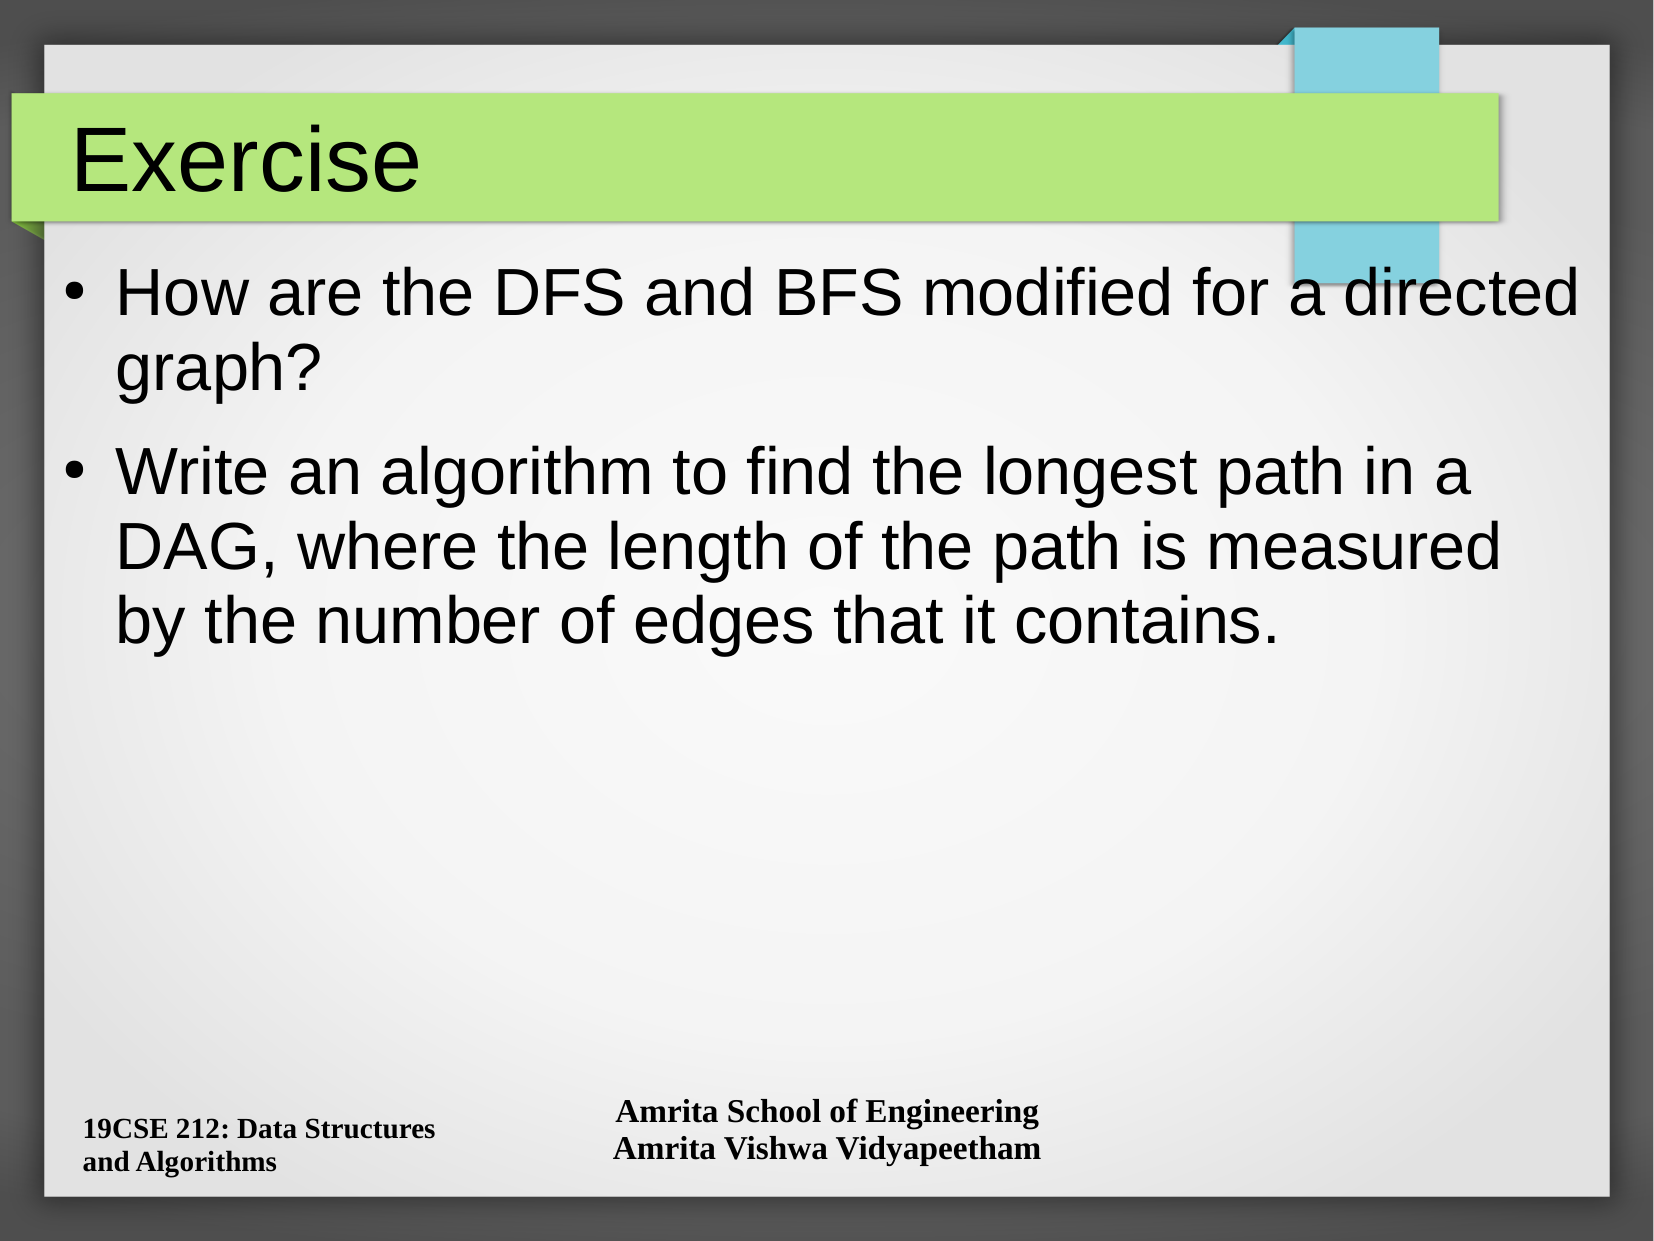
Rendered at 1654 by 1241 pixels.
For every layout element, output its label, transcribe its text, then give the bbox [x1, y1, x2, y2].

title Exercise [70, 106, 1229, 213]
picture [0, 0, 1654, 1241]
list How are the DFS and BFS modified for a directed graph? Write an algorithm to find the longest path in a DAG, where the length of the path is measured by the number of edges that it contains. [45, 255, 1591, 975]
